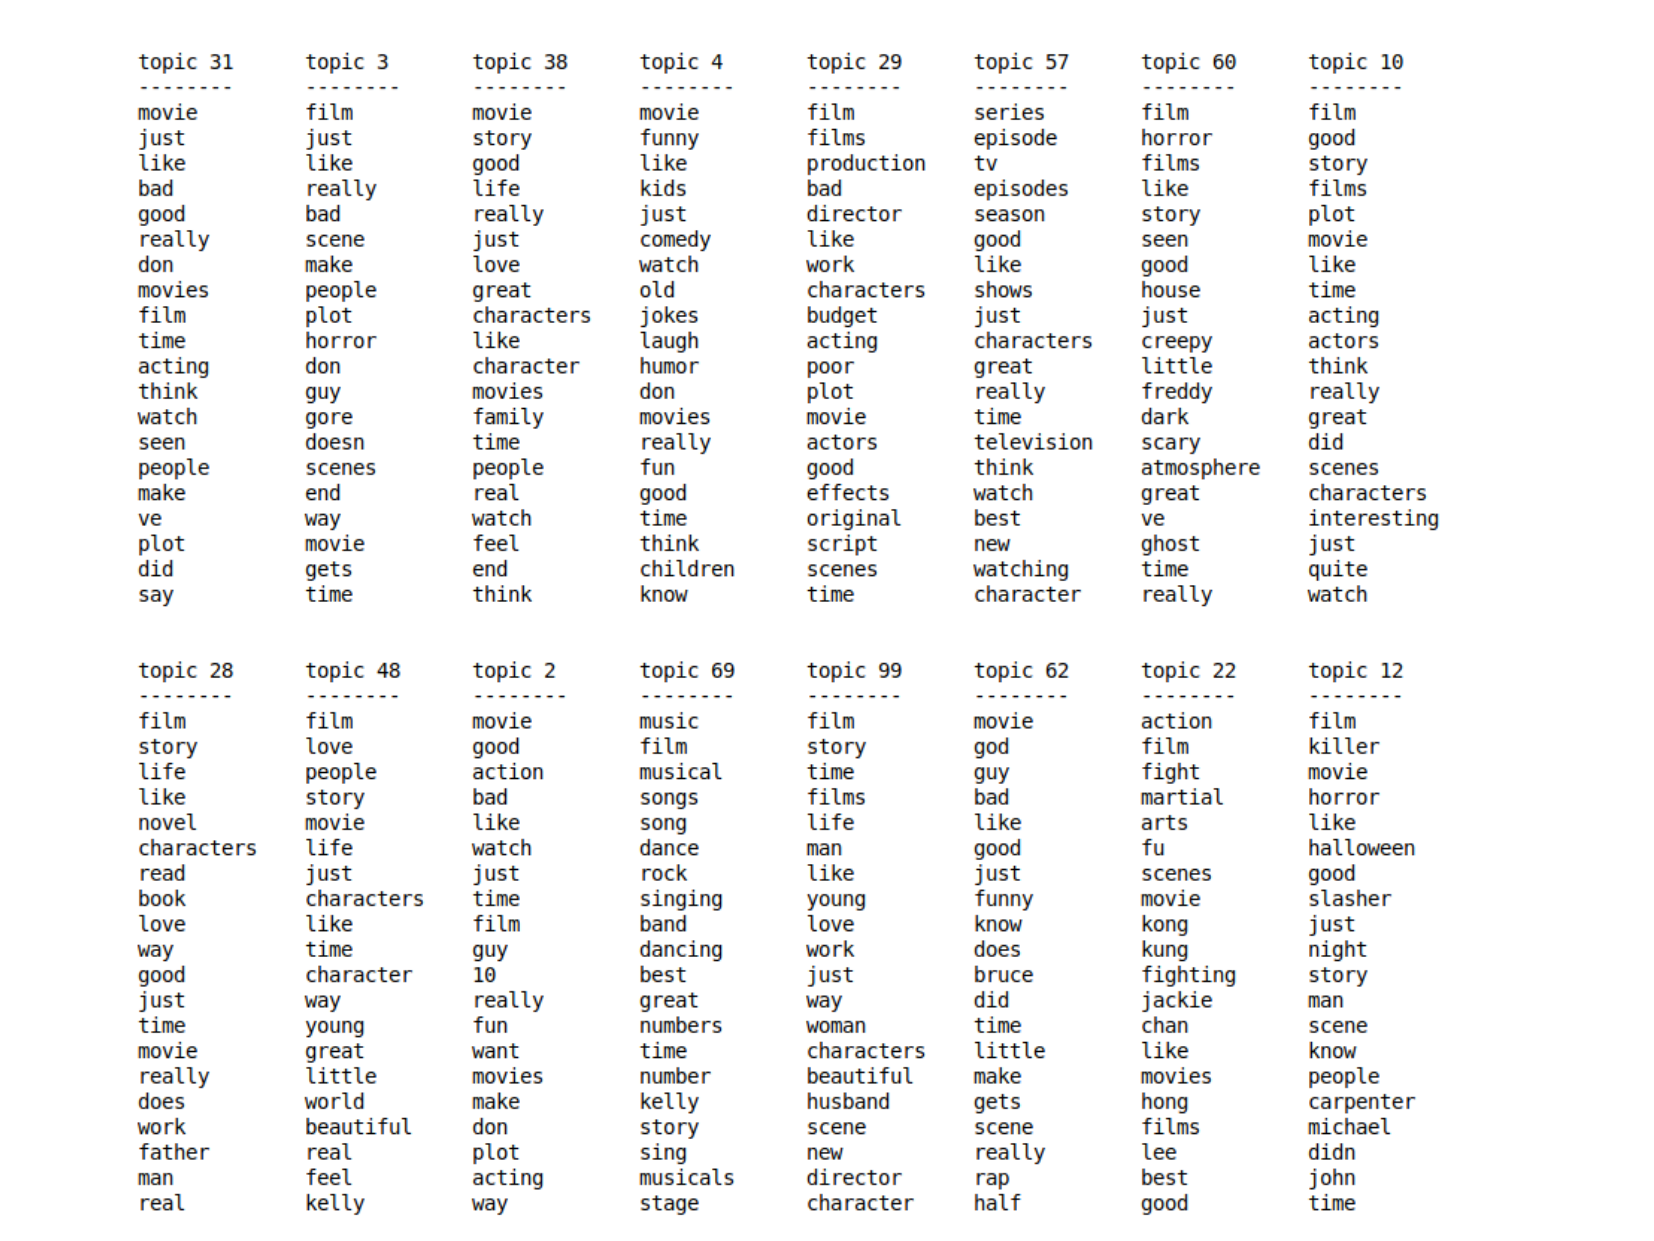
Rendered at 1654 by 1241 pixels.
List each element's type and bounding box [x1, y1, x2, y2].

picture [120, 44, 1511, 1231]
